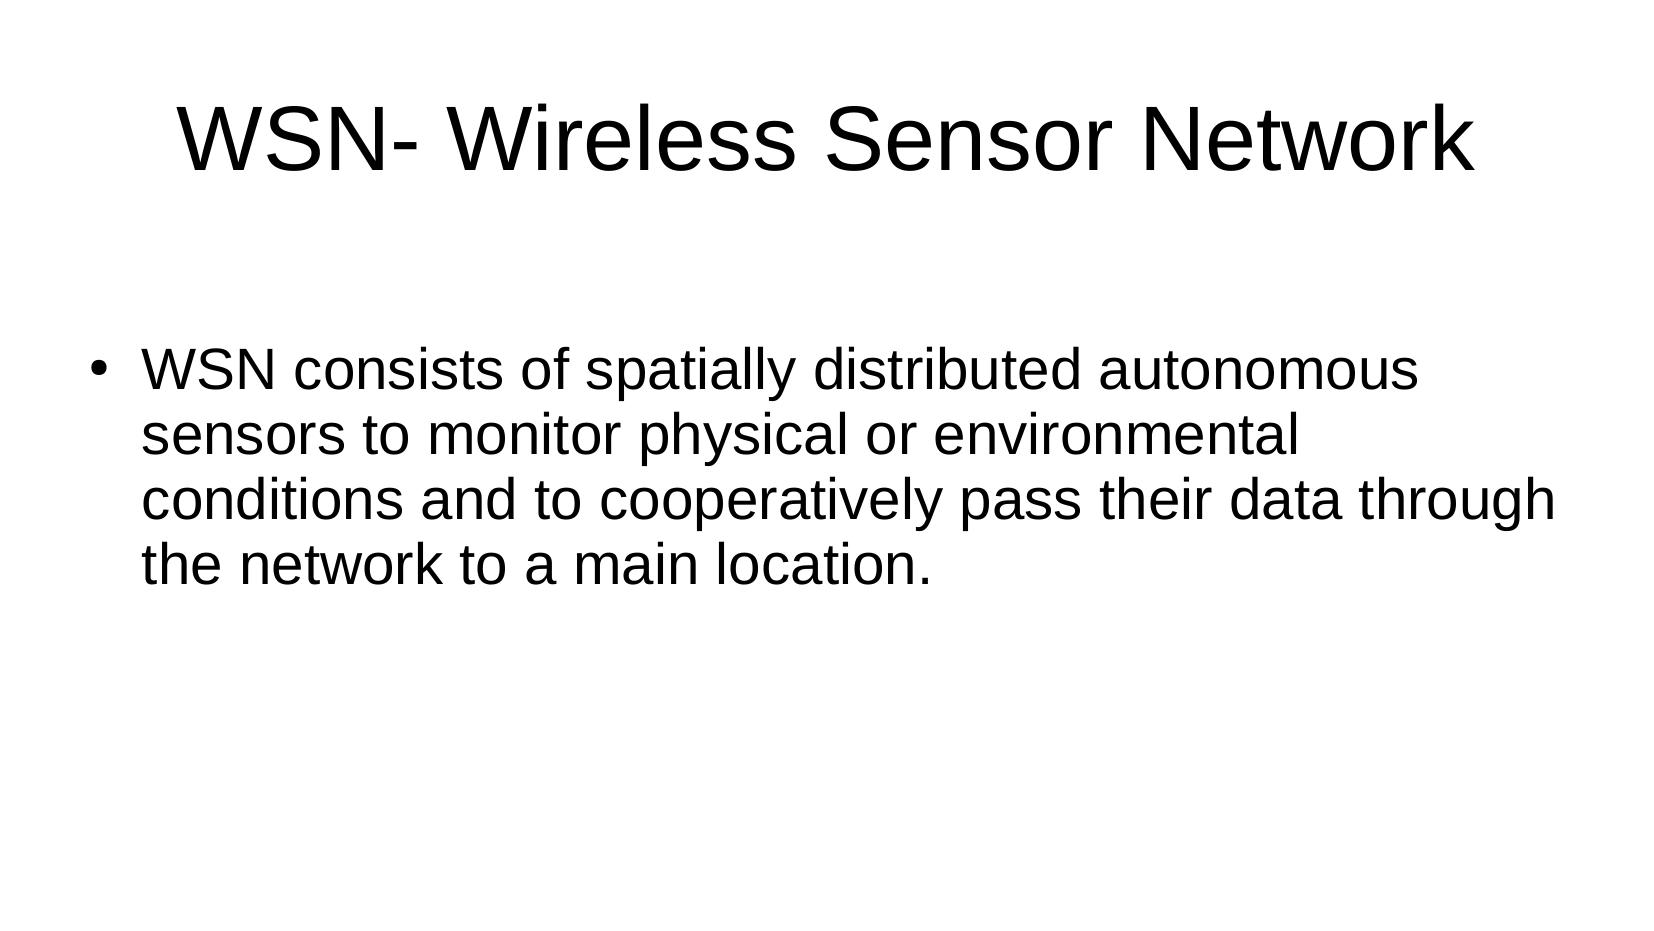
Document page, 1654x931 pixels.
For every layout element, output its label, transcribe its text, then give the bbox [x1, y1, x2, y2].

title WSN- Wireless Sensor Network [82, 60, 1571, 216]
list WSN consists of spatially distributed autonomous sensors to monitor physical or environmental conditions and to cooperatively pass their data through the network to a main location. [70, 336, 1560, 680]
